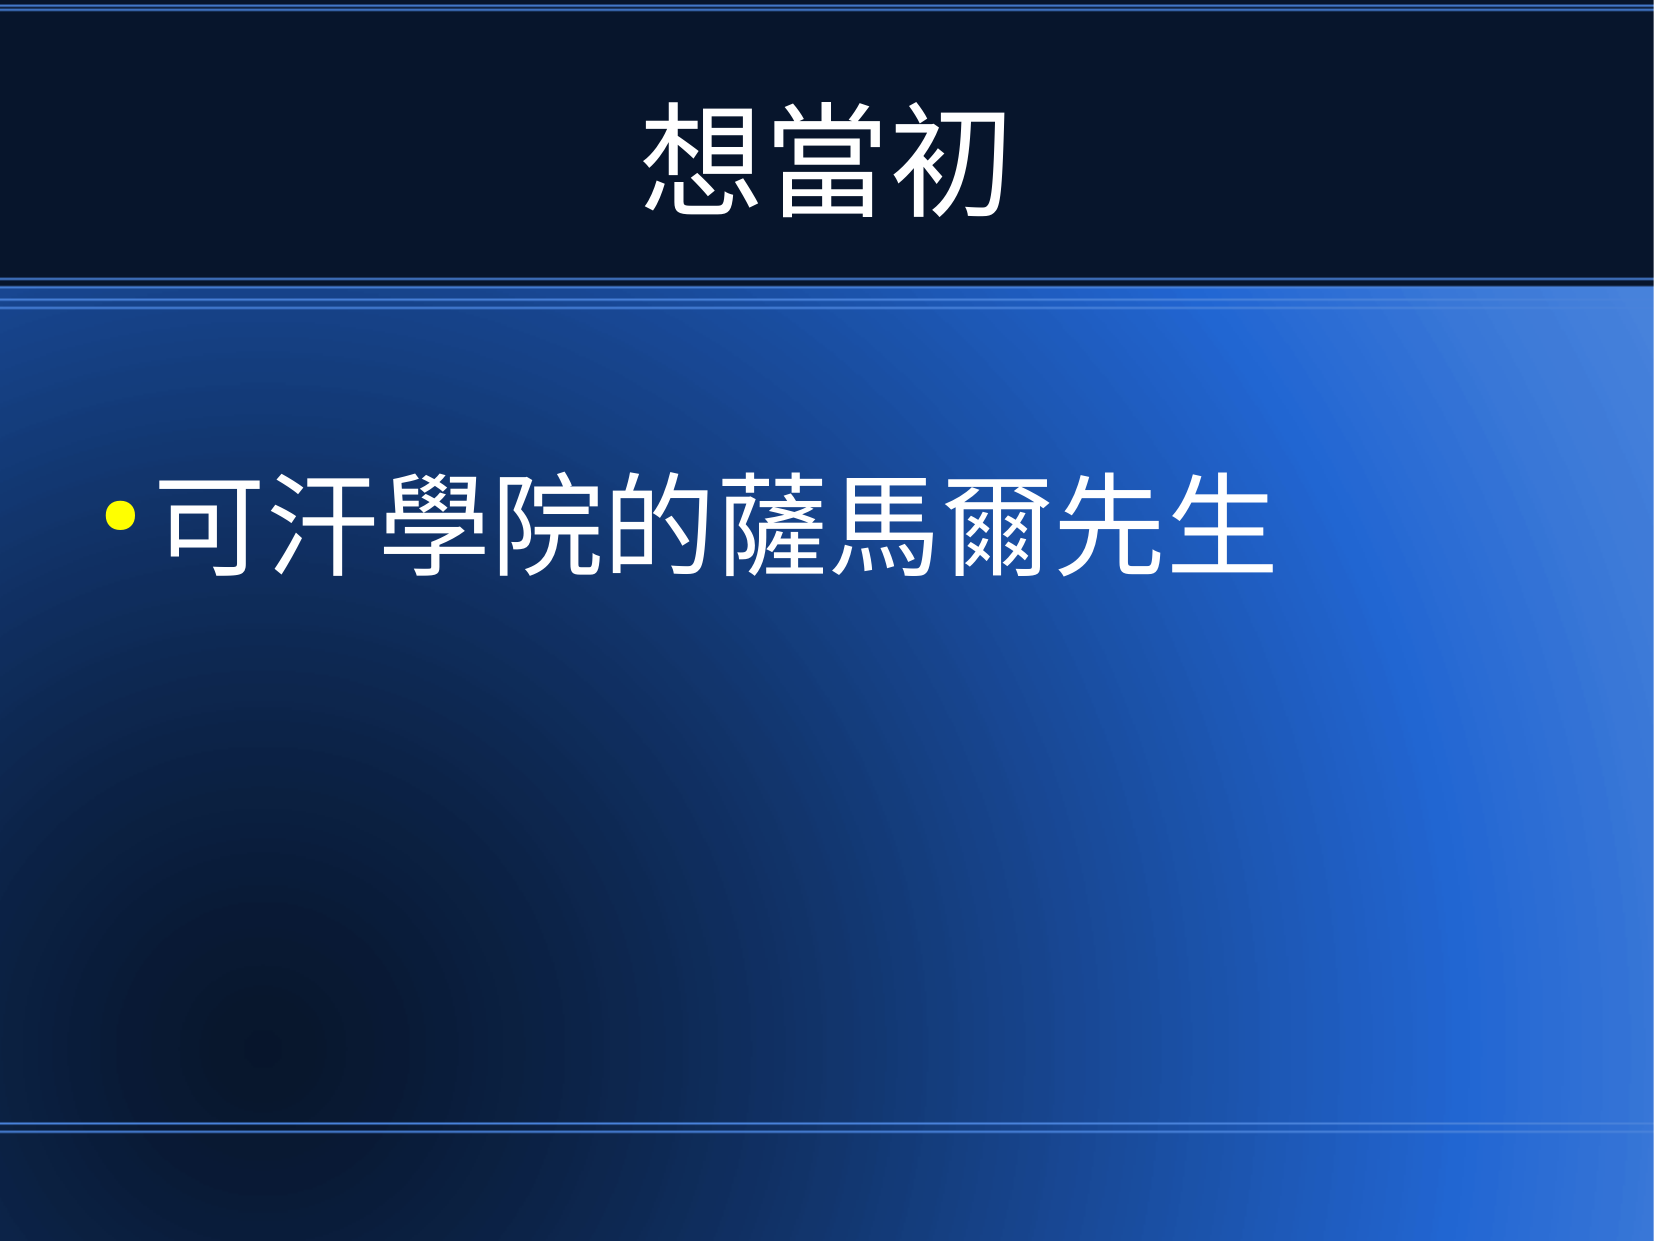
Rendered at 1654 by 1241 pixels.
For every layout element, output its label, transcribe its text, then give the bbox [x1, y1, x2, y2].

list 可汗學院的薩馬爾先生 [82, 355, 1571, 1241]
title 想當初 [82, 49, 1571, 257]
picture [0, 0, 1654, 1241]
